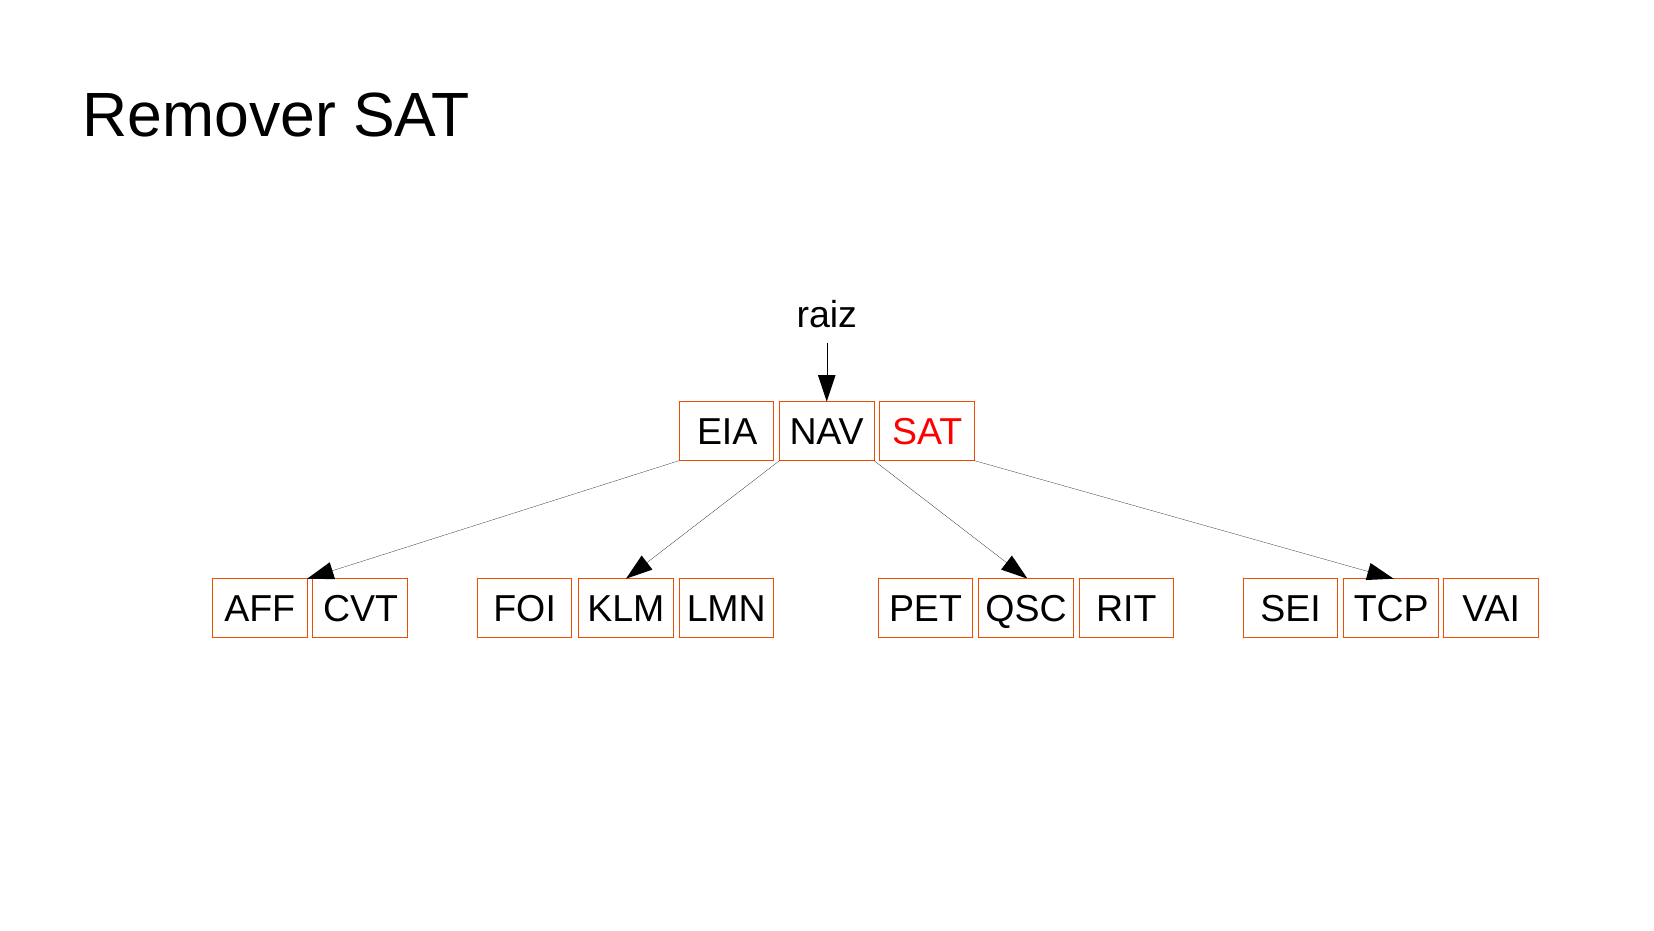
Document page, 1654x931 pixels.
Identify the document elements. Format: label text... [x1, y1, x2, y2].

text_box VAI [1443, 578, 1539, 638]
text_box KLM [578, 578, 674, 638]
text_box LMN [679, 578, 774, 638]
text_box EIA [679, 401, 774, 461]
text_box CVT [312, 578, 408, 638]
text_box NAV [779, 401, 875, 461]
text_box SEI [1243, 578, 1338, 638]
text_box QSC [978, 578, 1074, 638]
text_box raiz [781, 285, 872, 343]
text_box FOI [477, 578, 572, 638]
title Remover SAT [82, 37, 1571, 193]
text_box TCP [1343, 578, 1439, 638]
text_box AFF [212, 578, 308, 638]
text_box SAT [879, 401, 975, 461]
text_box RIT [1079, 578, 1174, 638]
text_box PET [878, 578, 973, 638]
